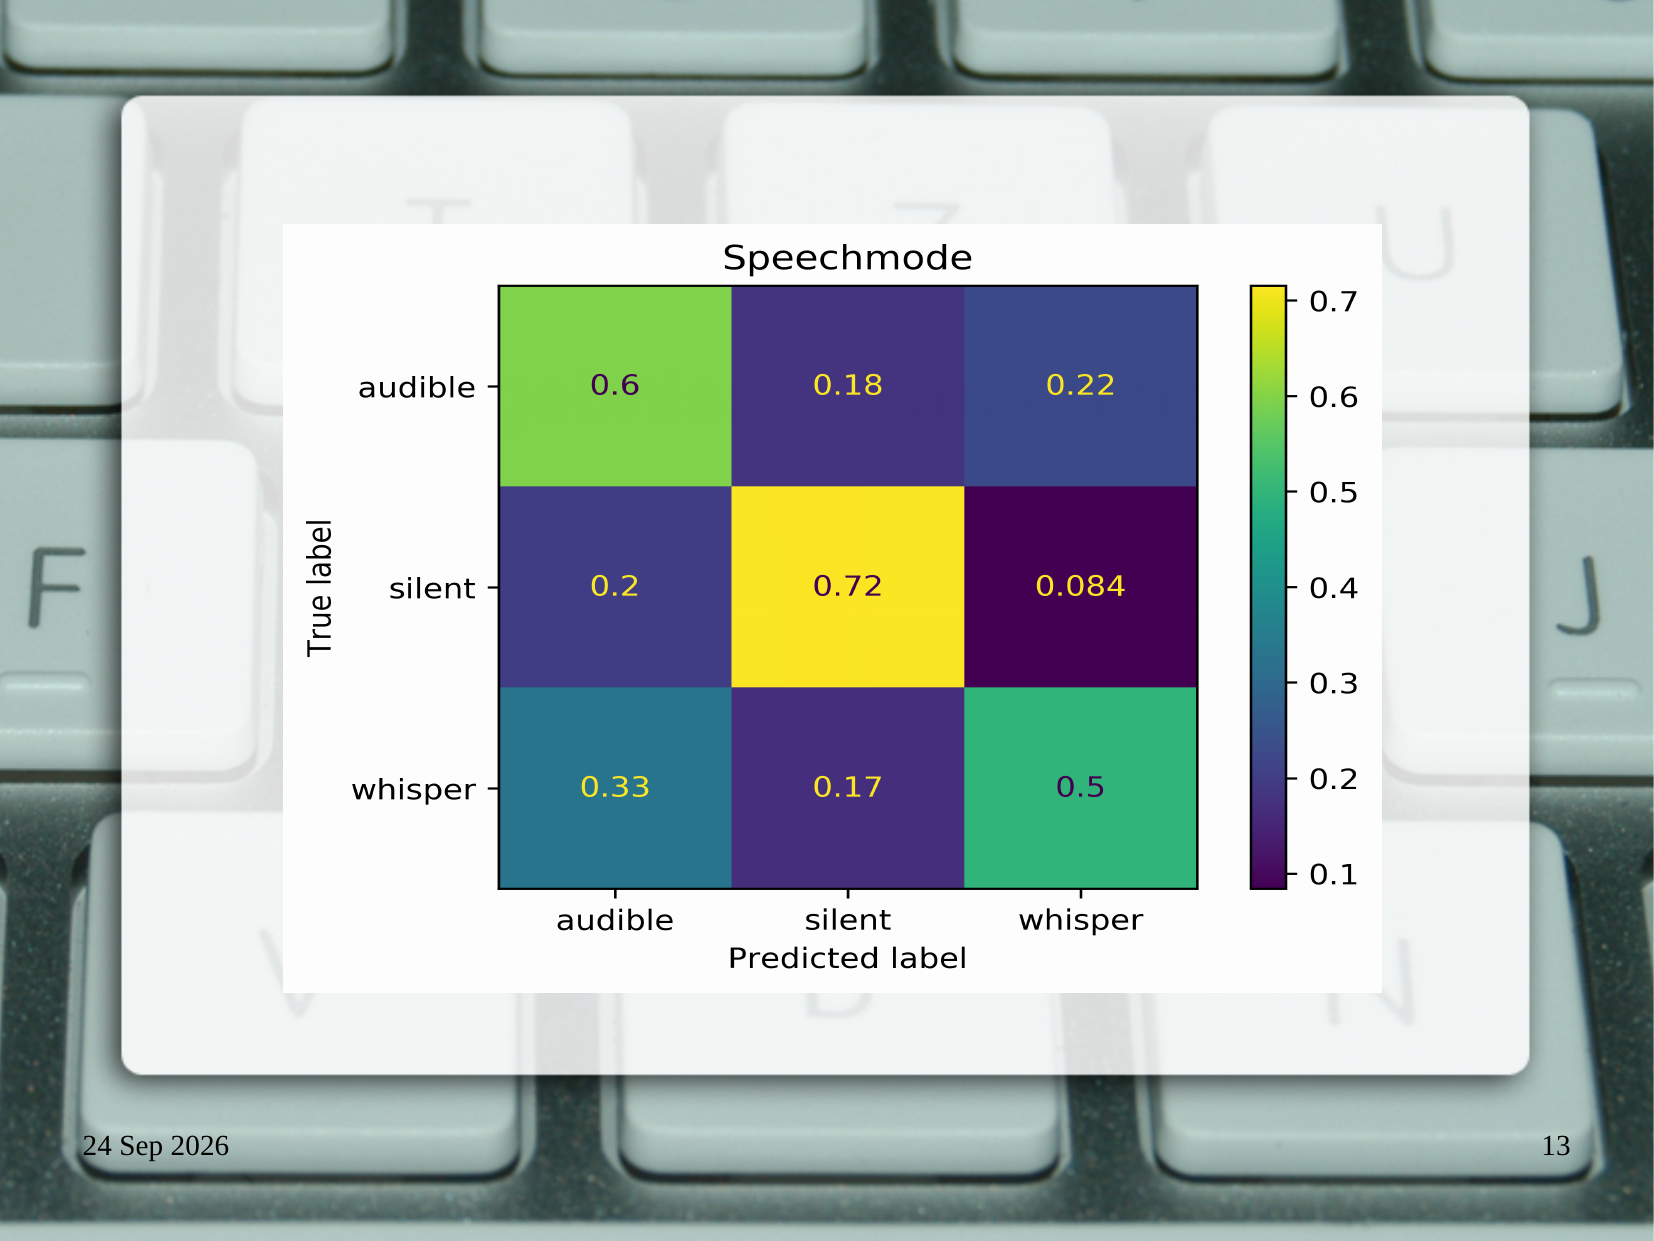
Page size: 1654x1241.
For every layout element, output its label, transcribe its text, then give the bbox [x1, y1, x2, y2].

list Ergebnisse: Sprachmodus [147, 354, 1506, 1063]
picture [0, 0, 1654, 1241]
